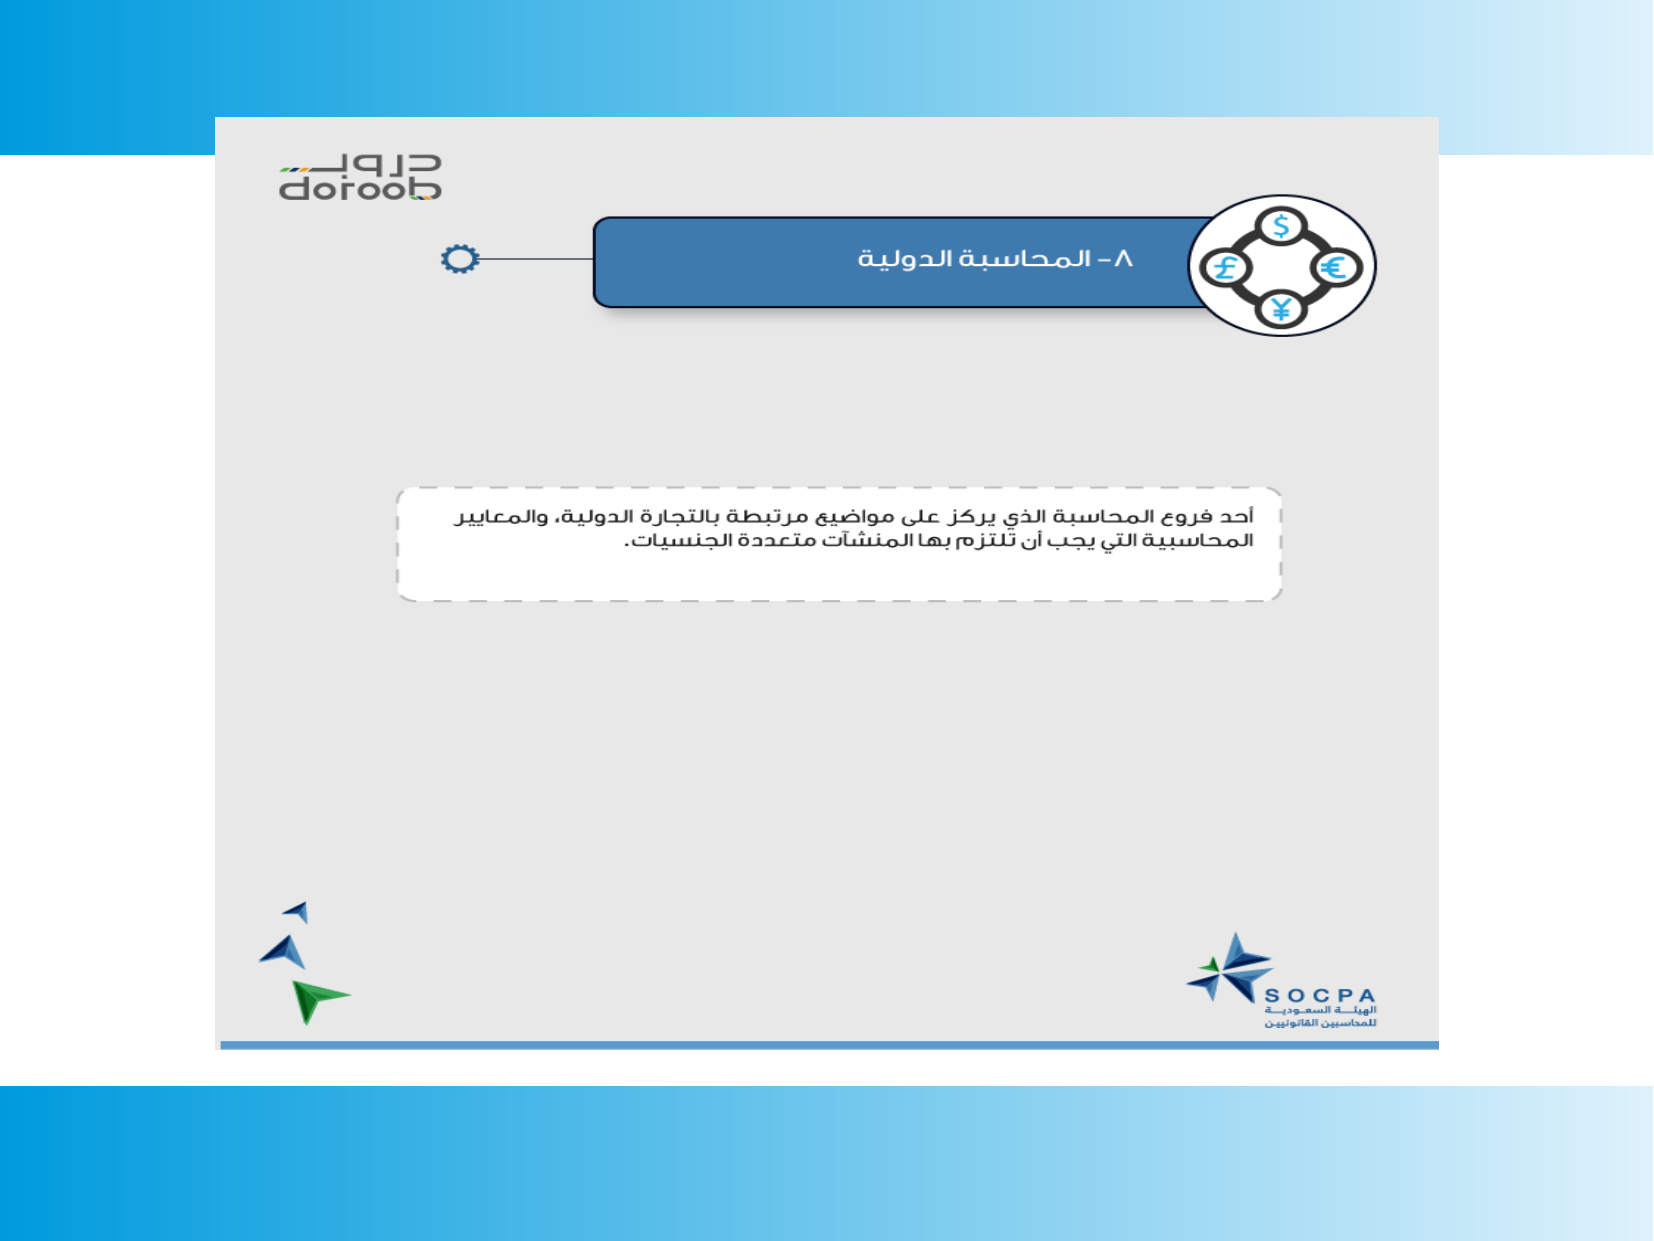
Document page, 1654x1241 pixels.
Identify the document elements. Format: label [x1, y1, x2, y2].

picture [215, 117, 1439, 1051]
